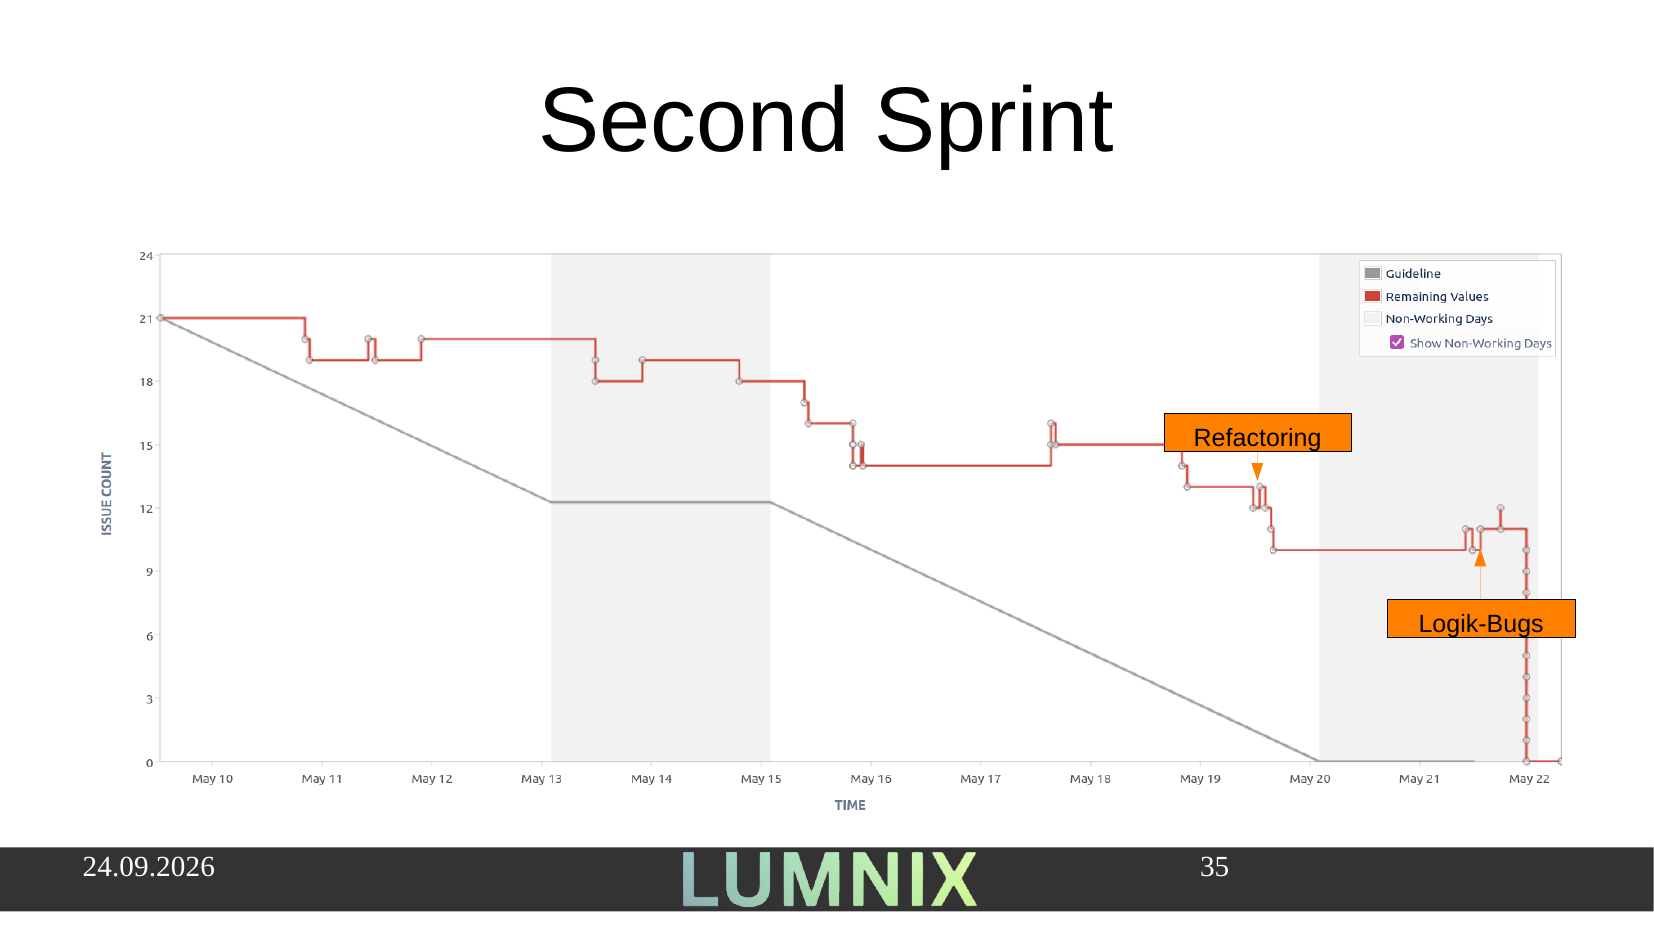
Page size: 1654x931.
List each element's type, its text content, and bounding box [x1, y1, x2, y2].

text_box Logik-Bugs [1387, 600, 1575, 638]
text_box Refactoring [1164, 414, 1352, 451]
picture [79, 240, 1574, 820]
text_box 23.05.2023 [82, 847, 468, 912]
text_box [1200, 847, 1586, 912]
title Second Sprint [82, 37, 1571, 193]
